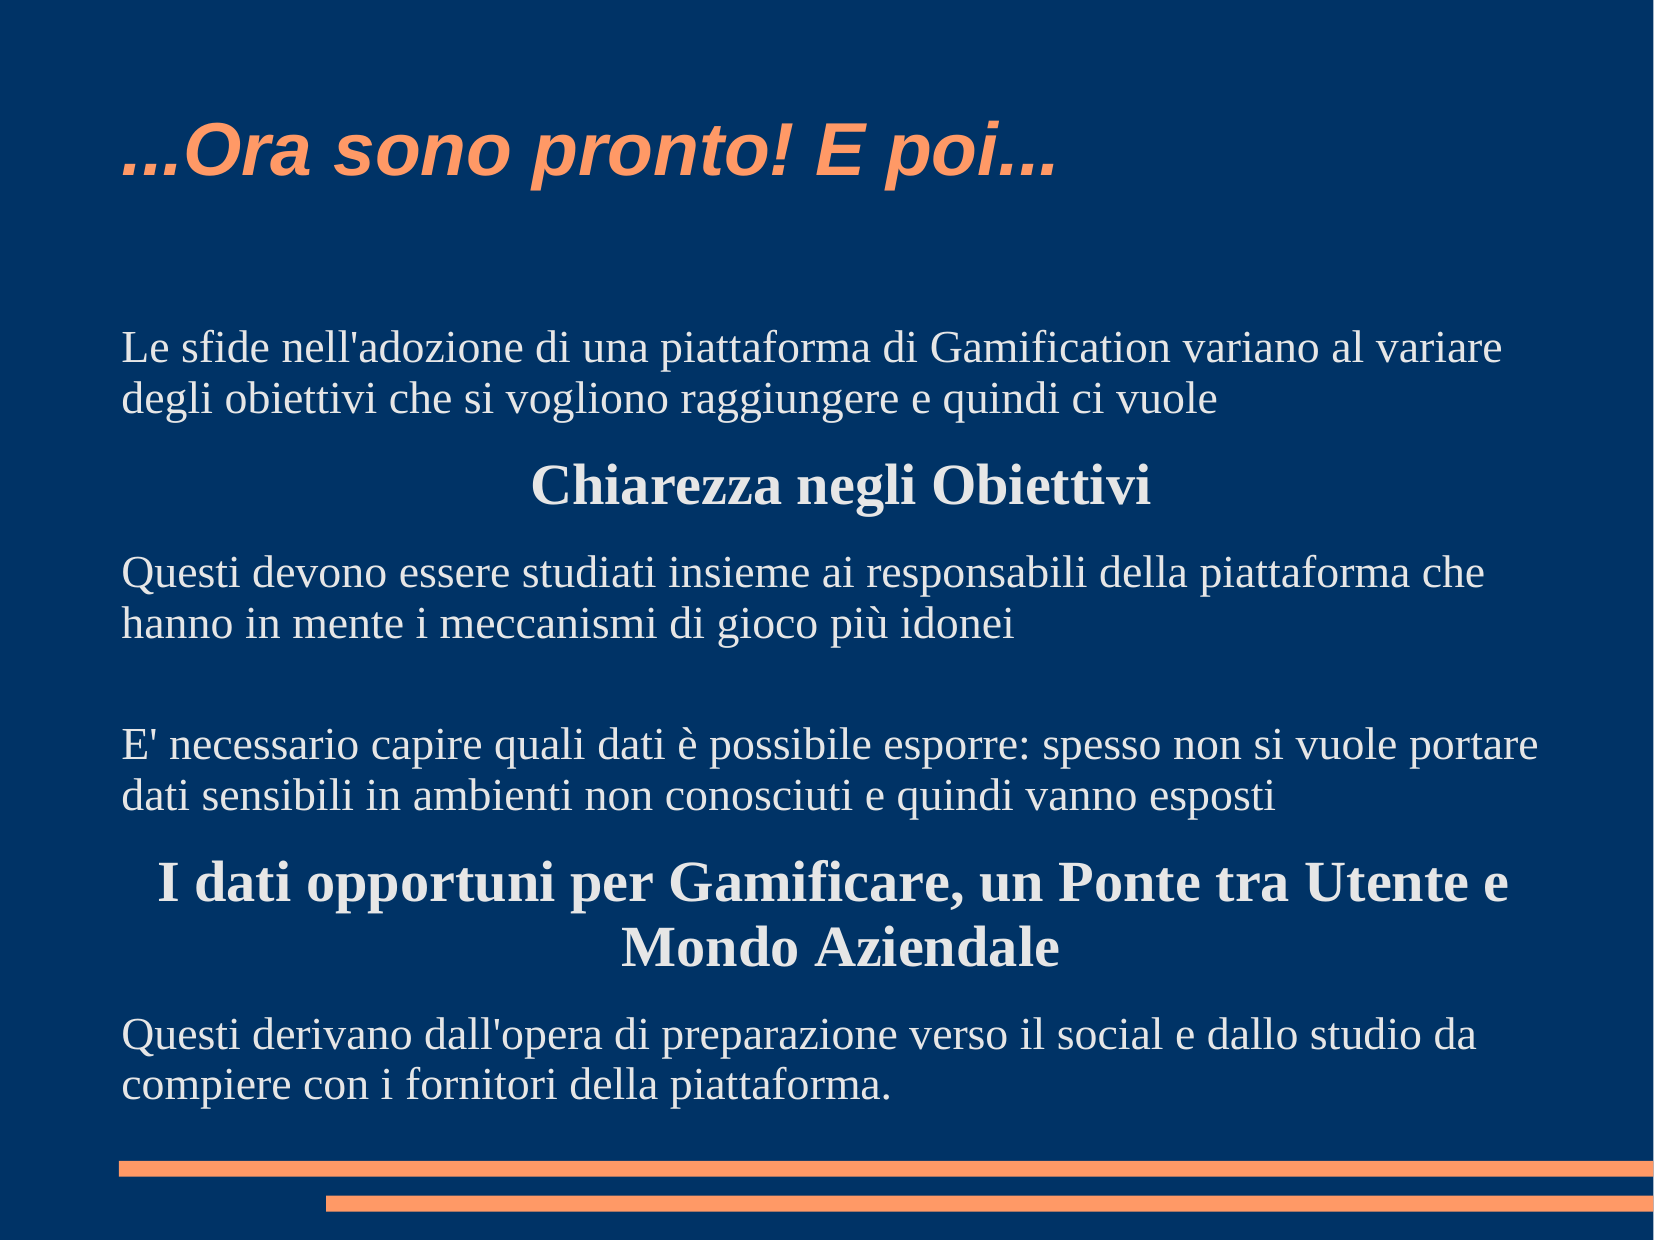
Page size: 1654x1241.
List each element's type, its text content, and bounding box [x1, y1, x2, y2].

title ...Ora sono pronto! E poi... [121, 46, 1534, 254]
list Le sfide nell'adozione di una piattaforma di Gamification variano al variare degli obiettivi che si vogliono raggiungere e quindi ci vuole Chiarezza negli Obiettivi Questi devono essere studiati insieme ai responsabili della piattaforma che hanno in mente i meccanismi di gioco più idonei E' necessario capire quali dati è possibile esporre: spesso non si vuole portare dati sensibili in ambienti non conosciuti e quindi vanno esposti I dati opportuni per Gamificare, un Ponte tra Utente e Mondo Aziendale Questi derivano dall'opera di preparazione verso il social e dallo studio da compiere con i fornitori della piattaforma. [121, 322, 1561, 1132]
